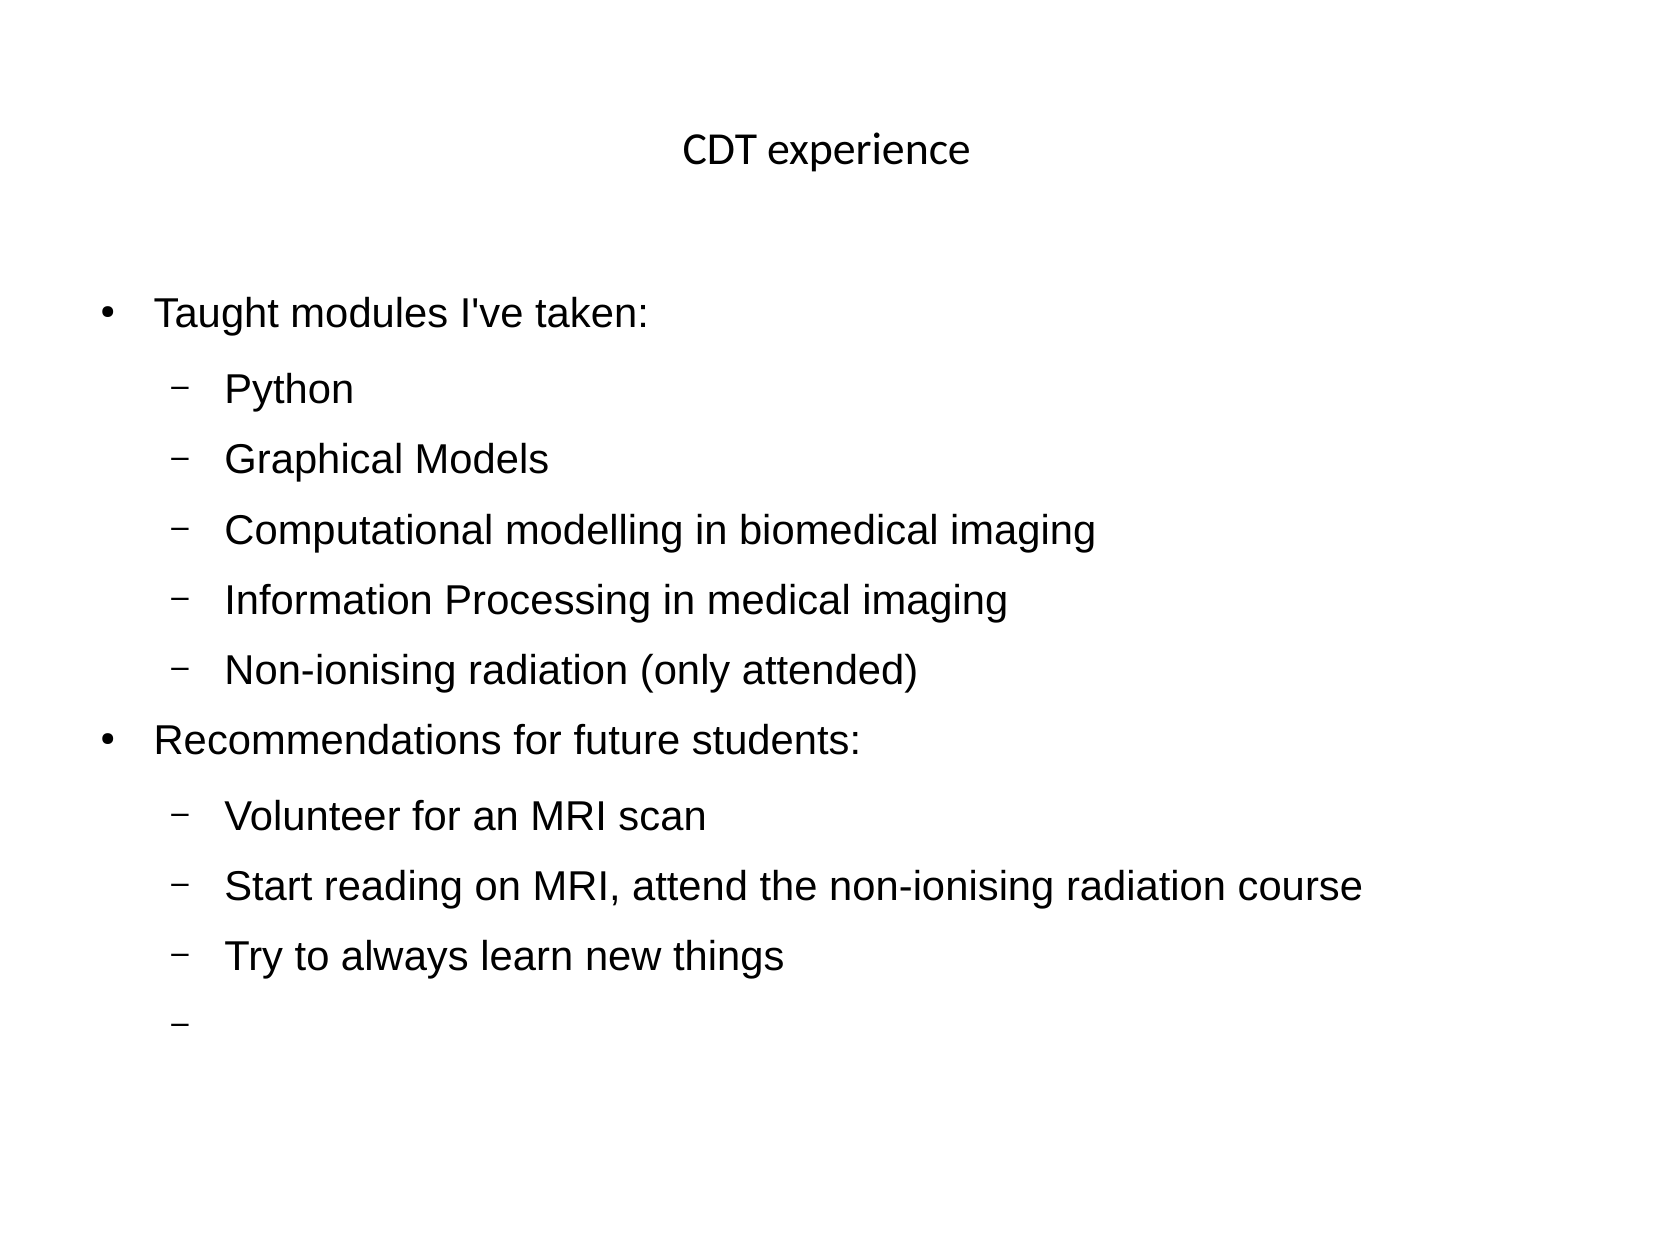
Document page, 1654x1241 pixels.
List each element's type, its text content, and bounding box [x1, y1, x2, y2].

title CDT experience [82, 49, 1571, 257]
list Taught modules I've taken: Python Graphical Models Computational modelling in biomedical imaging Information Processing in medical imaging Non-ionising radiation (only attended) Recommendations for future students: Volunteer for an MRI scan Start reading on MRI, attend the non-ionising radiation course Try to always learn new things [82, 290, 1571, 1010]
